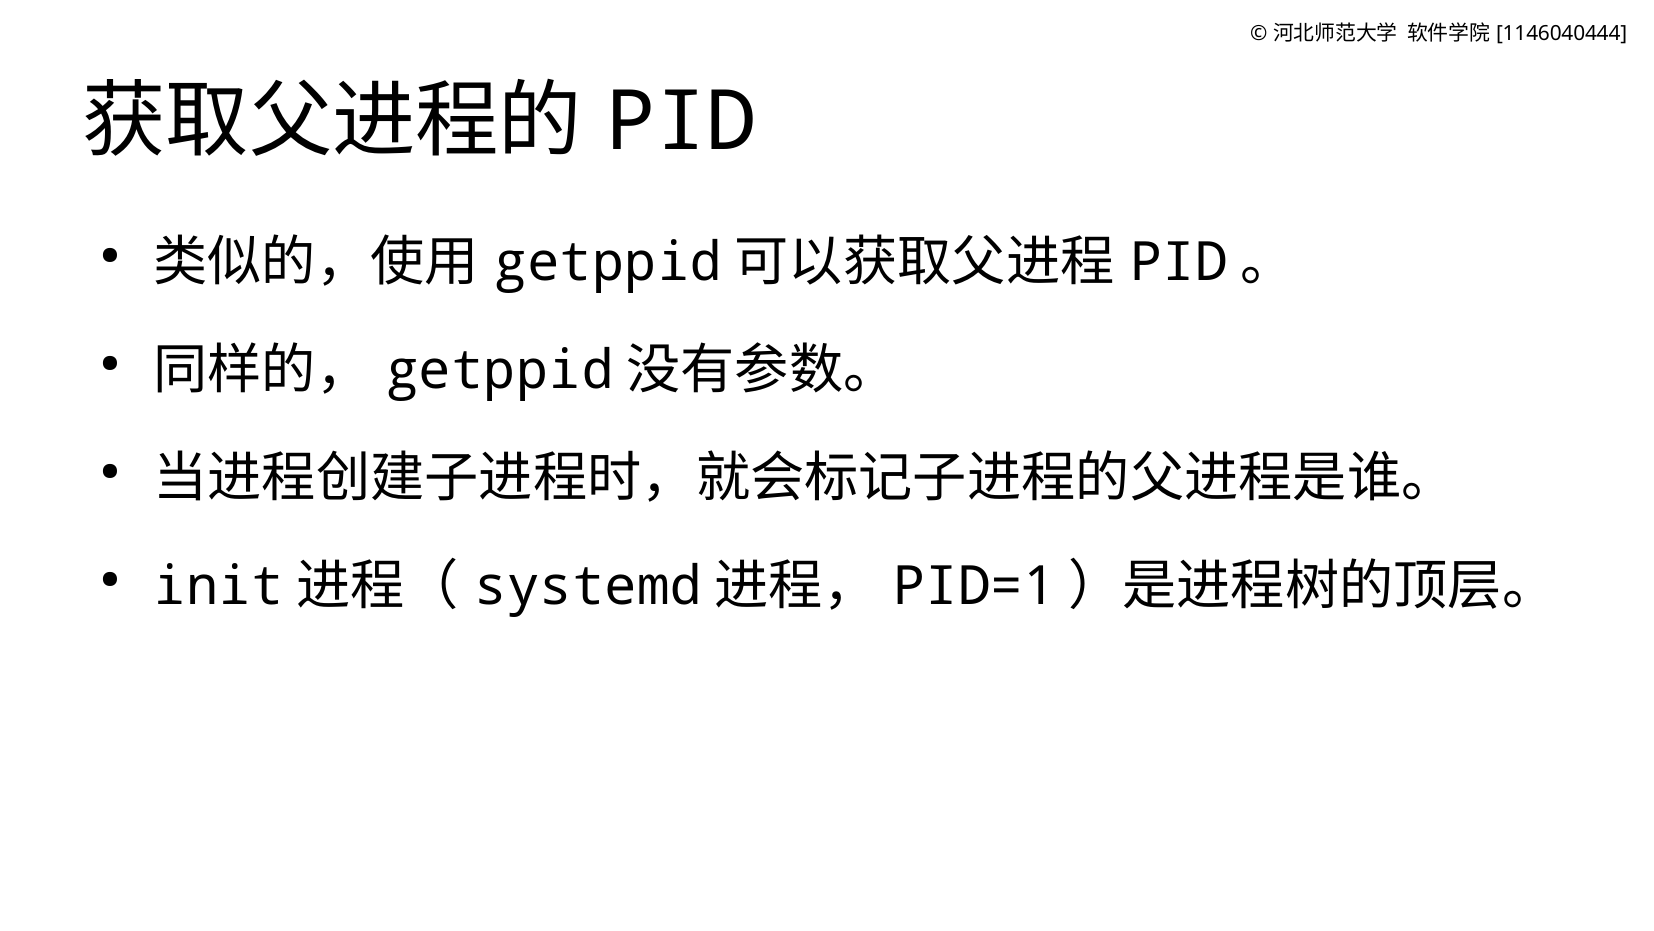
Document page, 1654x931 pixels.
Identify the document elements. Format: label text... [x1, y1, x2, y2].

title 获取父进程的PID [82, 37, 1571, 189]
list 类似的，使用getppid可以获取父进程PID。 同样的，getppid没有参数。 当进程创建子进程时，就会标记子进程的父进程是谁。 init进程（systemd进程，PID=1）是进程树的顶层。 [82, 217, 1571, 758]
